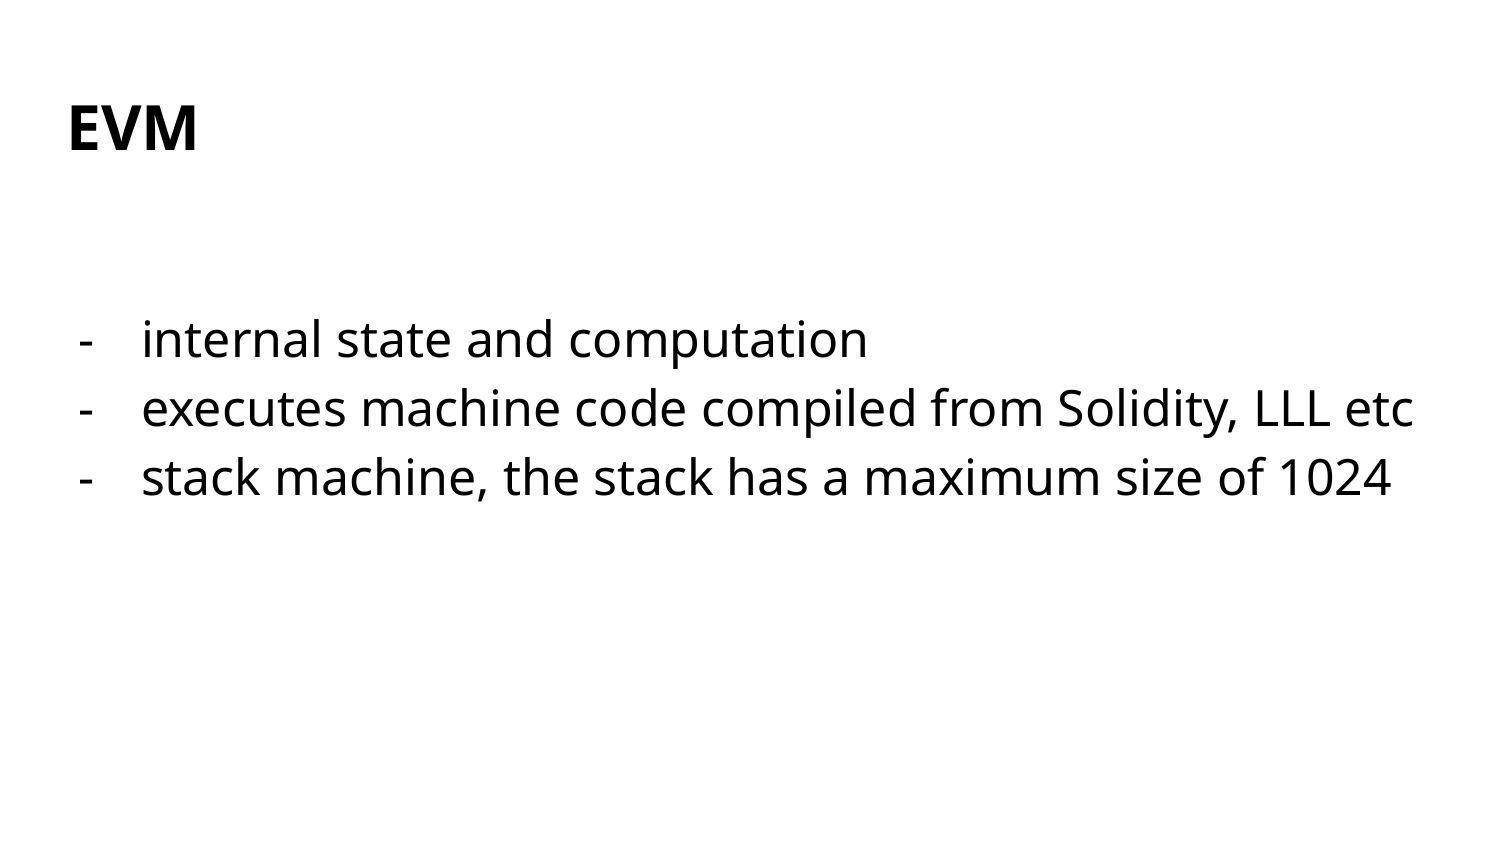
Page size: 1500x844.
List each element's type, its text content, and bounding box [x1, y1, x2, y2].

title EVM [51, 72, 1449, 176]
list internal state and computation executes machine code compiled from Solidity, LLL etc stack machine, the stack has a maximum size of 1024 [51, 283, 1449, 750]
